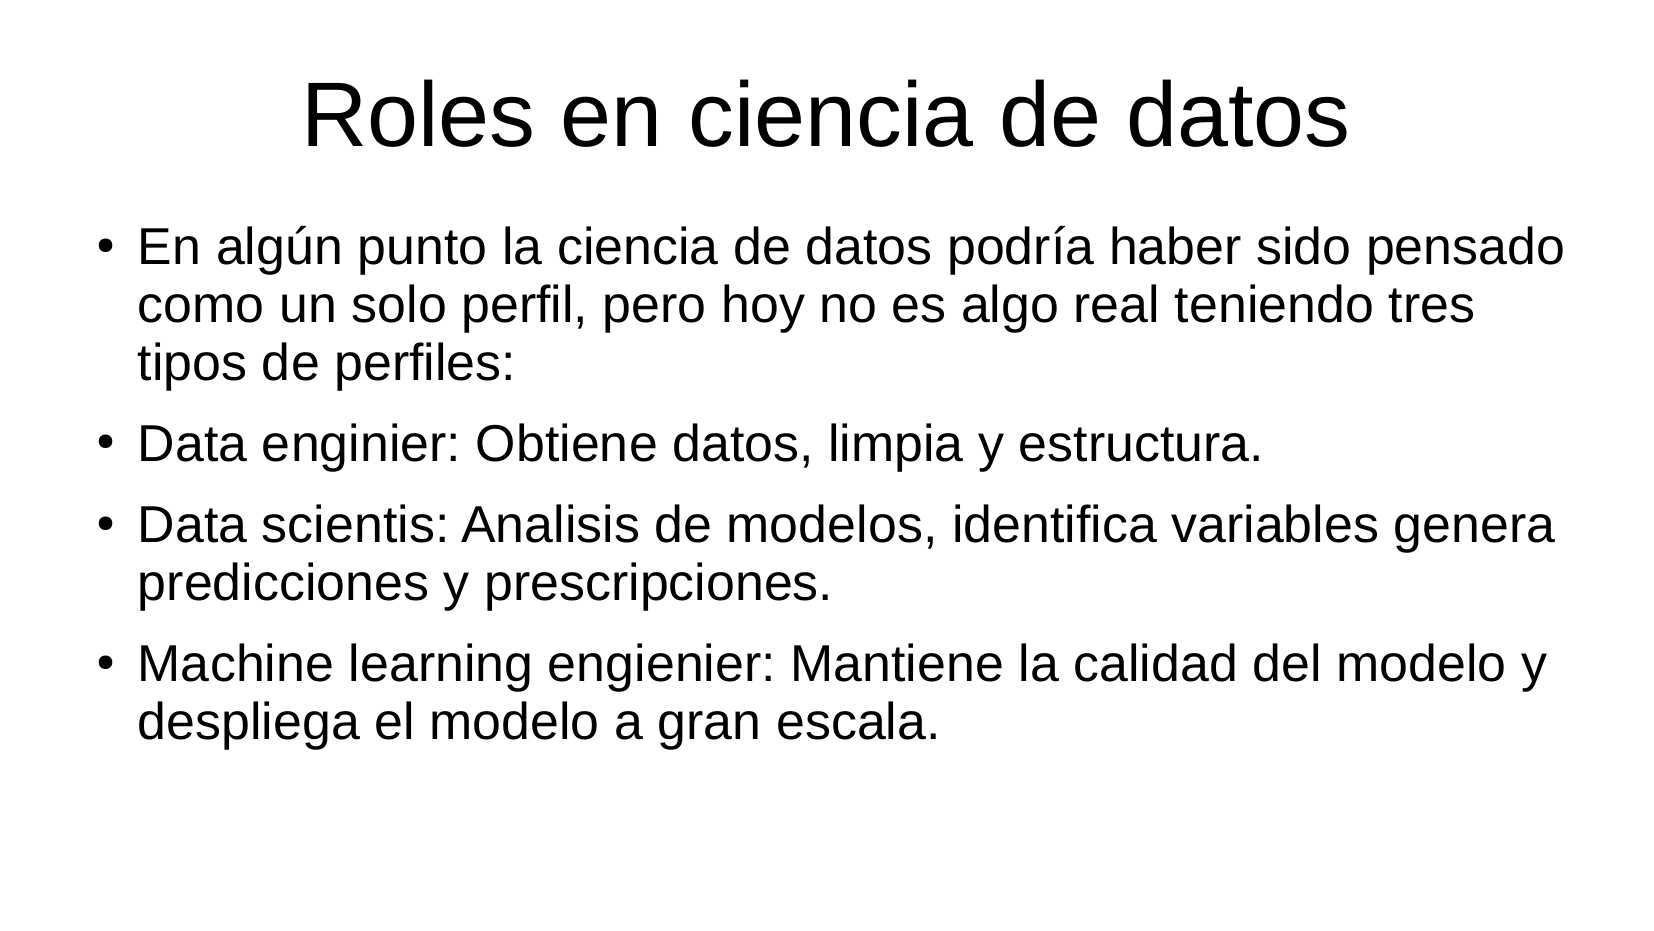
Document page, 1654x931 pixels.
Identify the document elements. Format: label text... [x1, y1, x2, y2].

title Roles en ciencia de datos [82, 37, 1571, 193]
list En algún punto la ciencia de datos podría haber sido pensado como un solo perfil, pero hoy no es algo real teniendo tres tipos de perfiles: Data enginier: Obtiene datos, limpia y estructura. Data scientis: Analisis de modelos, identifica variables genera predicciones y prescripciones. Machine learning engienier: Mantiene la calidad del modelo y despliega el modelo a gran escala. [82, 217, 1571, 758]
